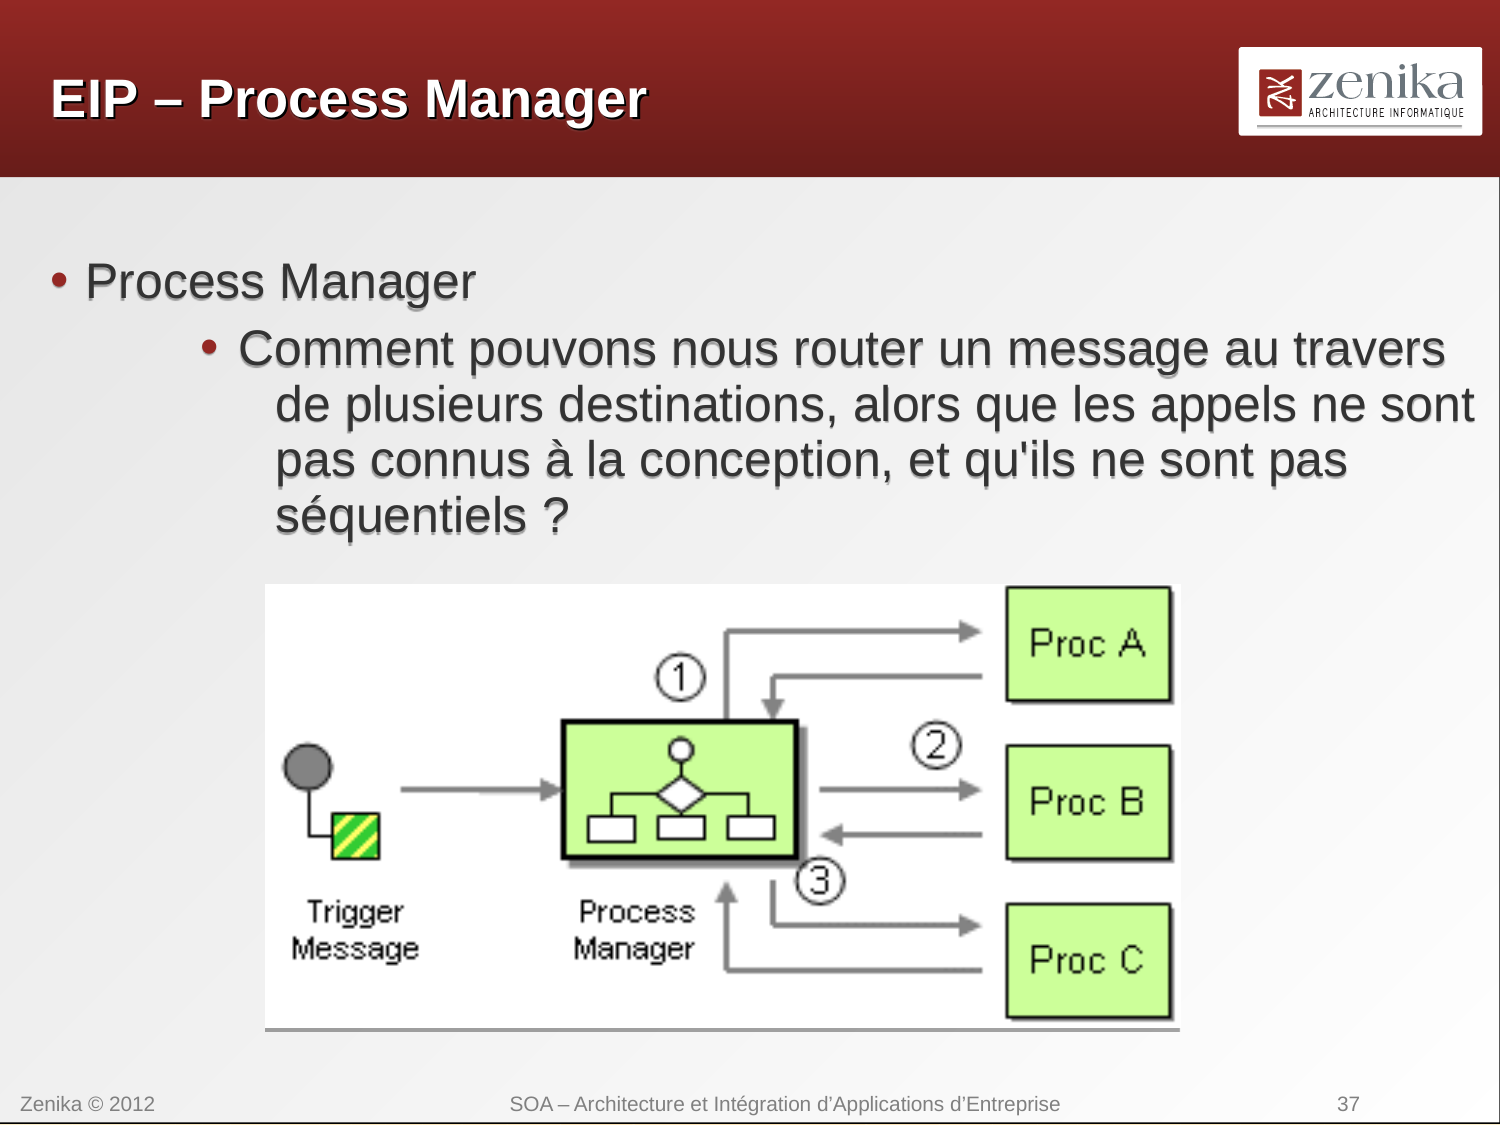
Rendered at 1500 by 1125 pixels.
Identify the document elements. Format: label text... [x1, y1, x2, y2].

picture [265, 584, 1181, 1028]
title EIP – Process Manager [50, 22, 1206, 172]
subtitle Process Manager Comment pouvons nous router un message au travers de plusieurs destinations, alors que les appels ne sont pas connus à la conception, et qu'ils ne sont pas séquentiels ? [50, 249, 1477, 1064]
